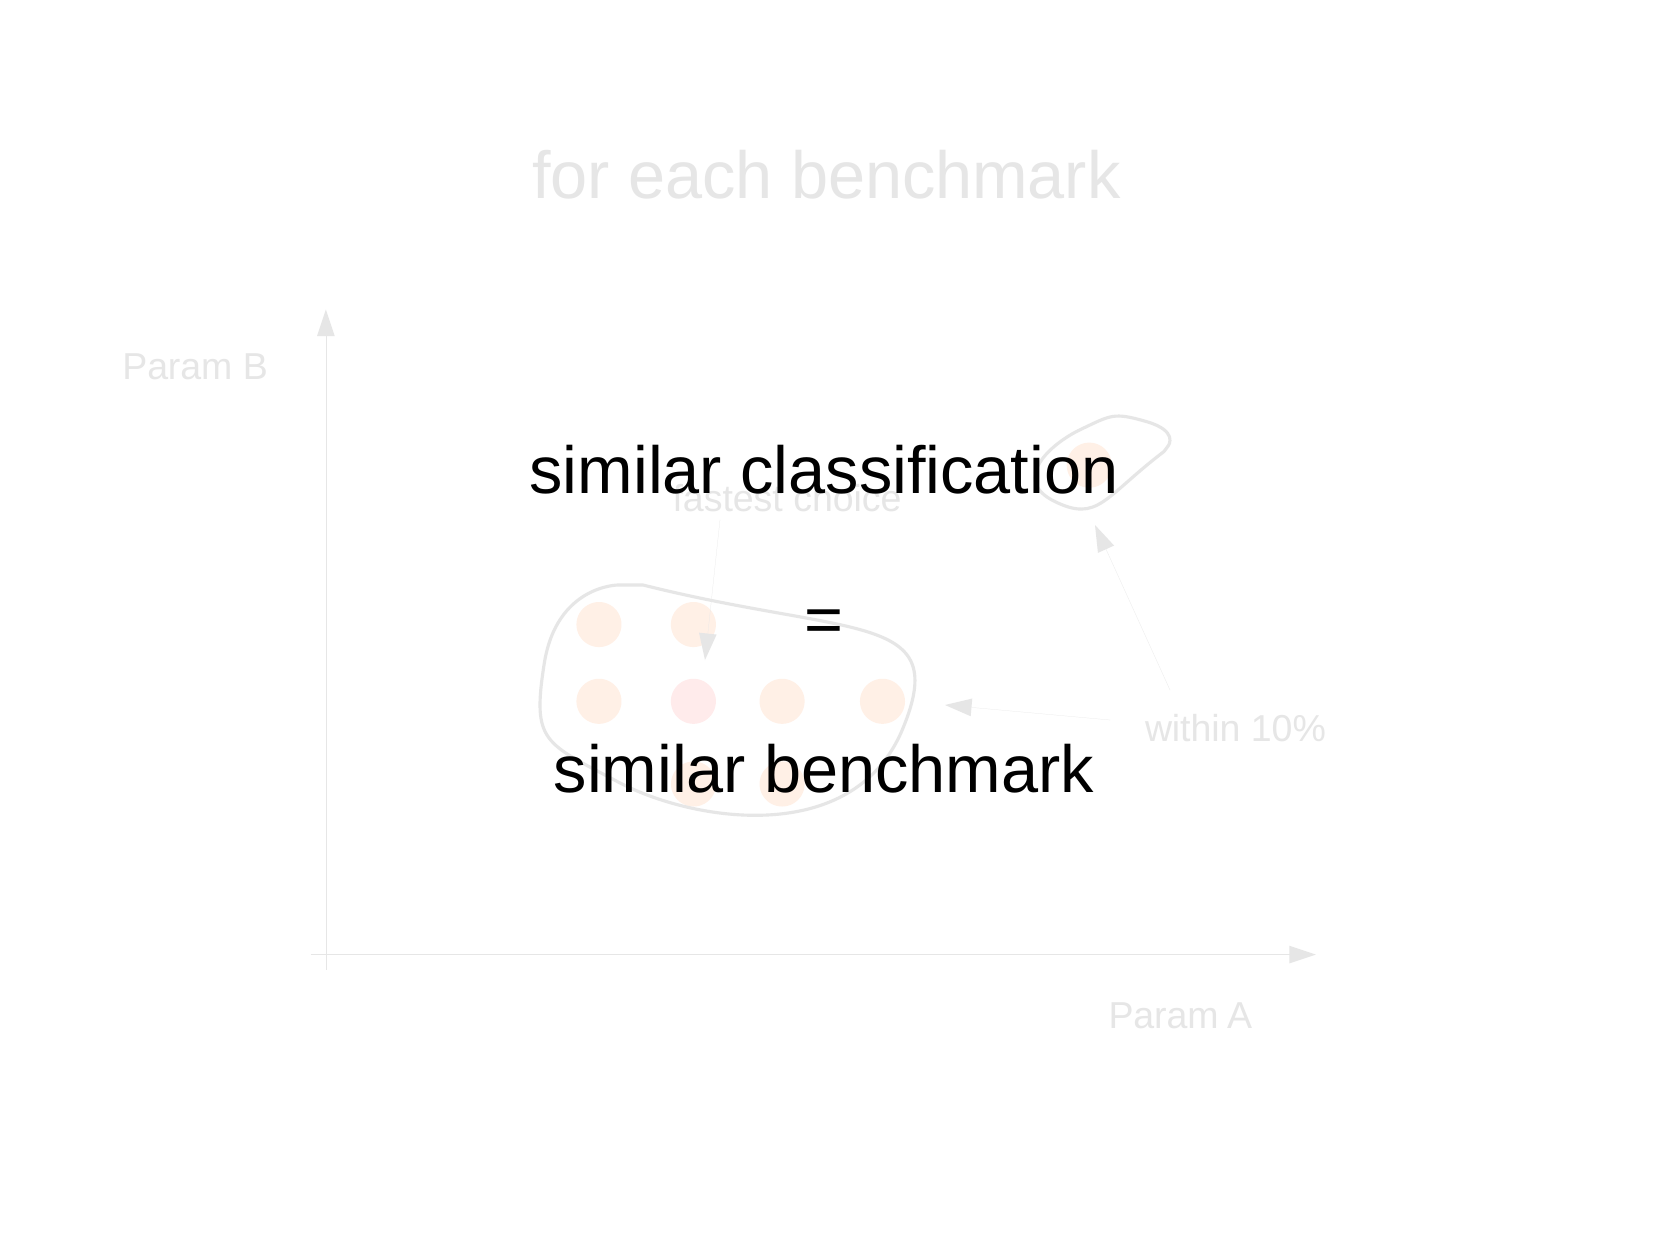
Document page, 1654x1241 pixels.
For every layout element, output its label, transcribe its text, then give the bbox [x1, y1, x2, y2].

text_box similar classification = similar benchmark [0, 3, 1654, 1236]
